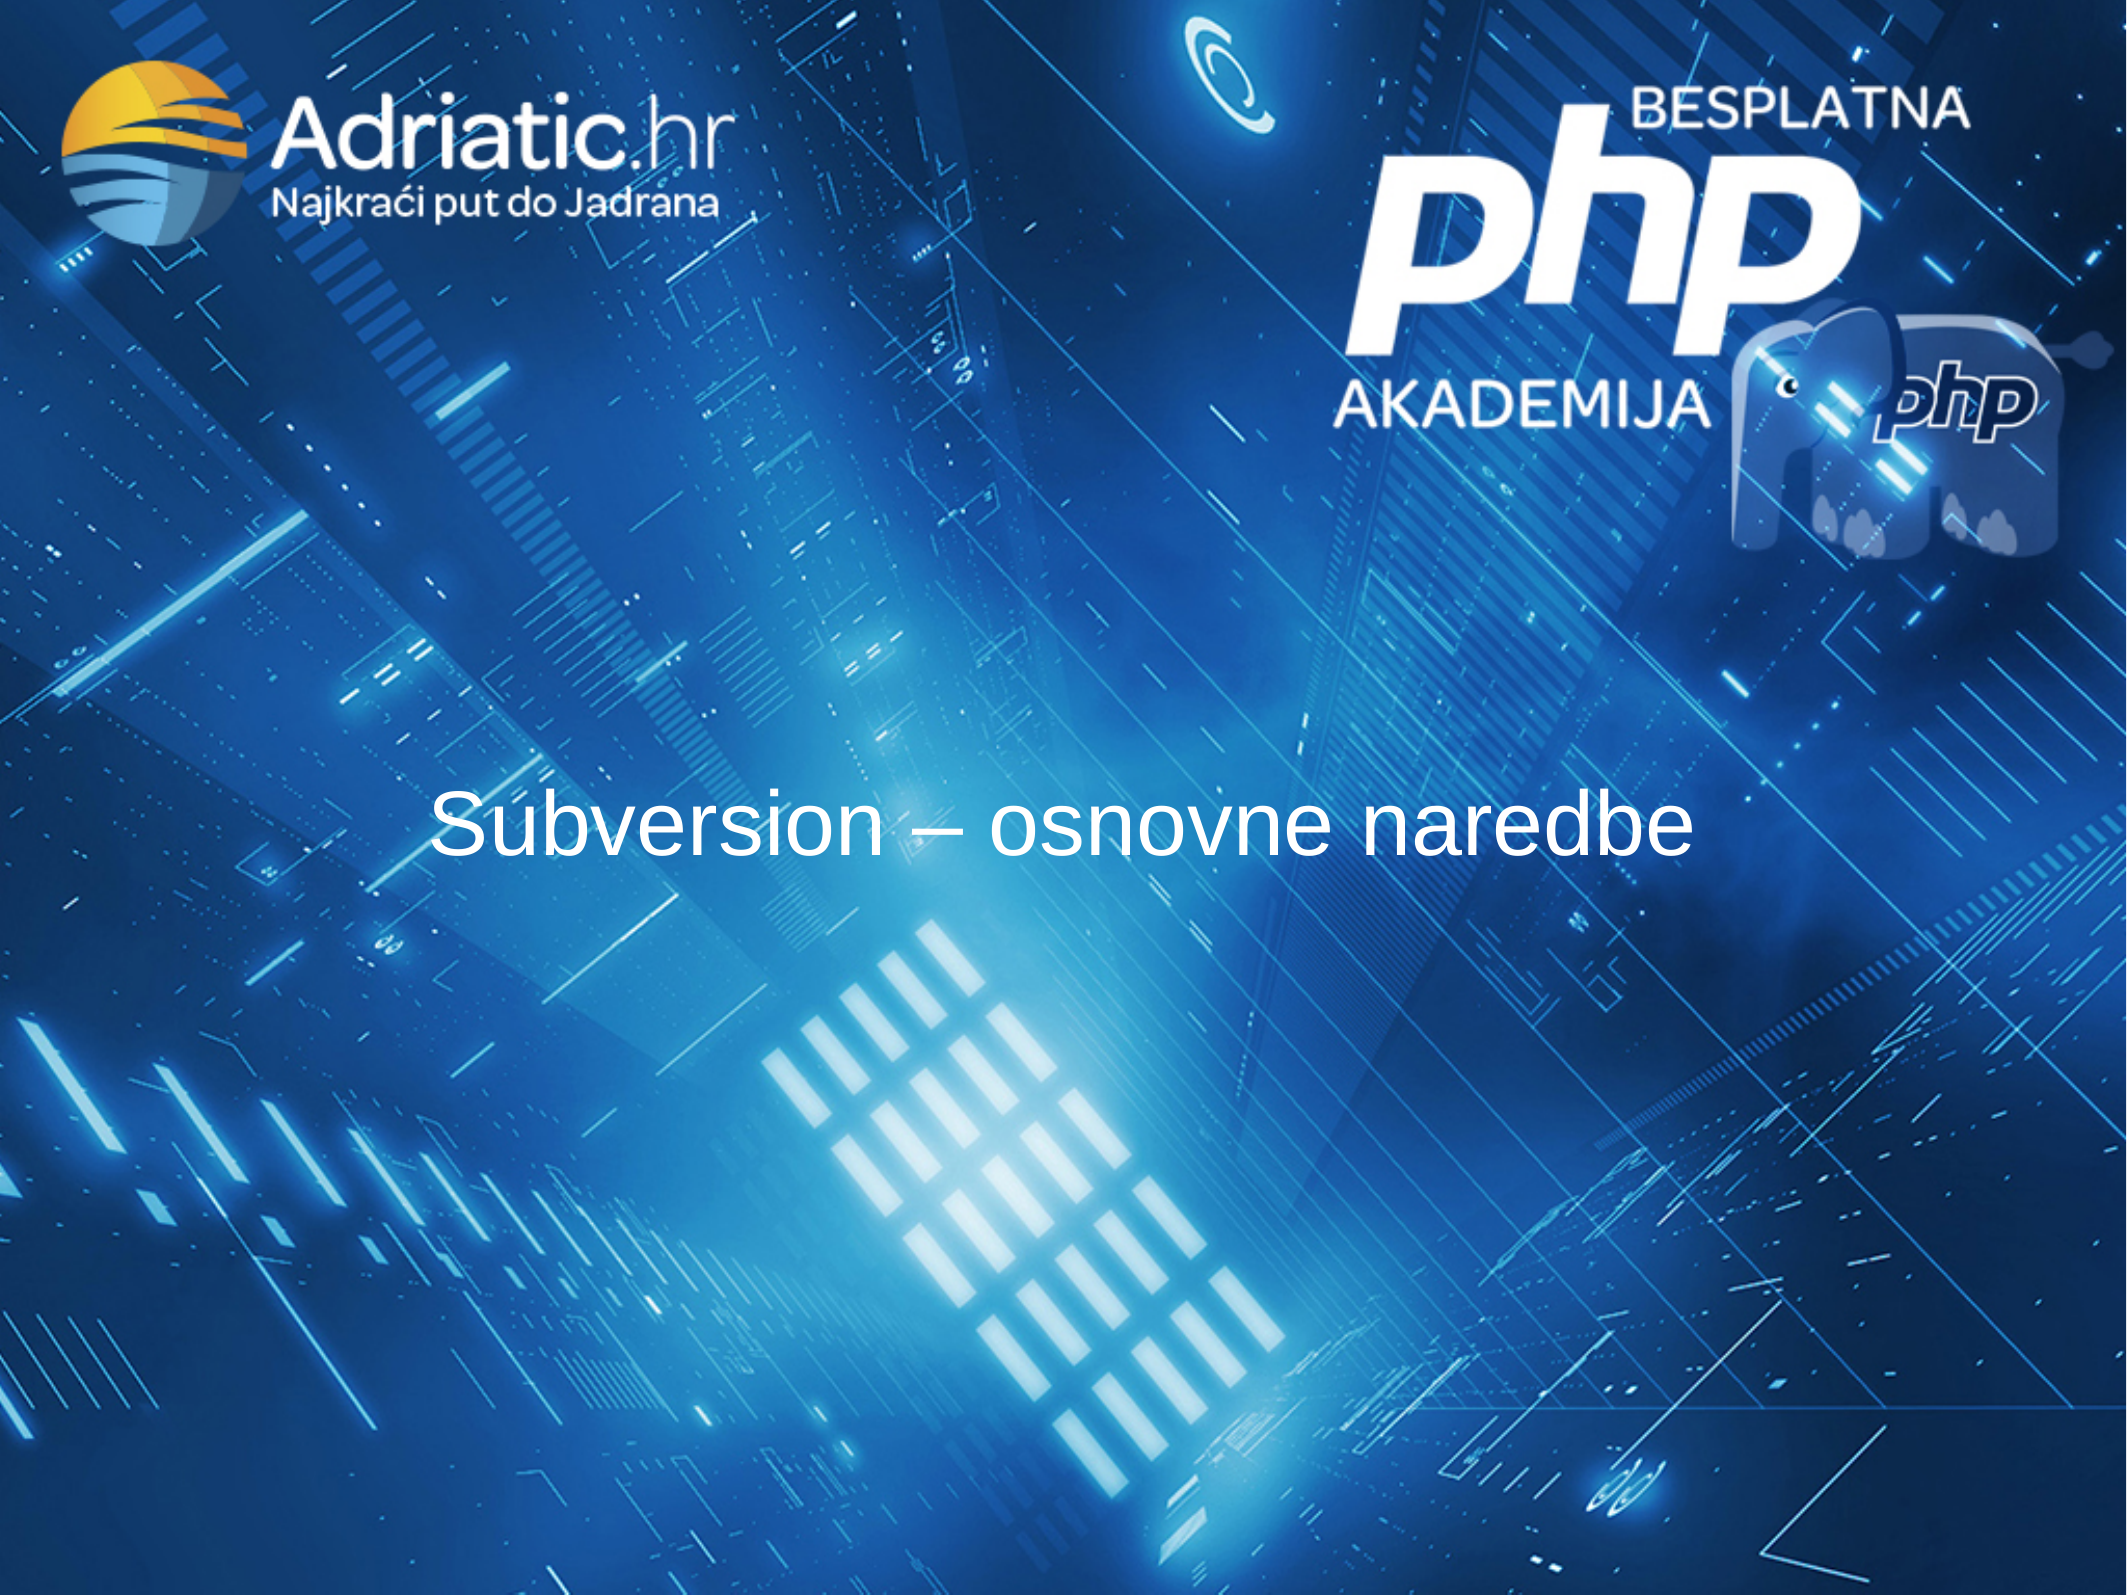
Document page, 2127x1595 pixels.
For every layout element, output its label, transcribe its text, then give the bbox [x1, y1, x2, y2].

picture [0, 0, 2127, 1595]
title Subversion – osnovne naredbe [106, 690, 2020, 957]
